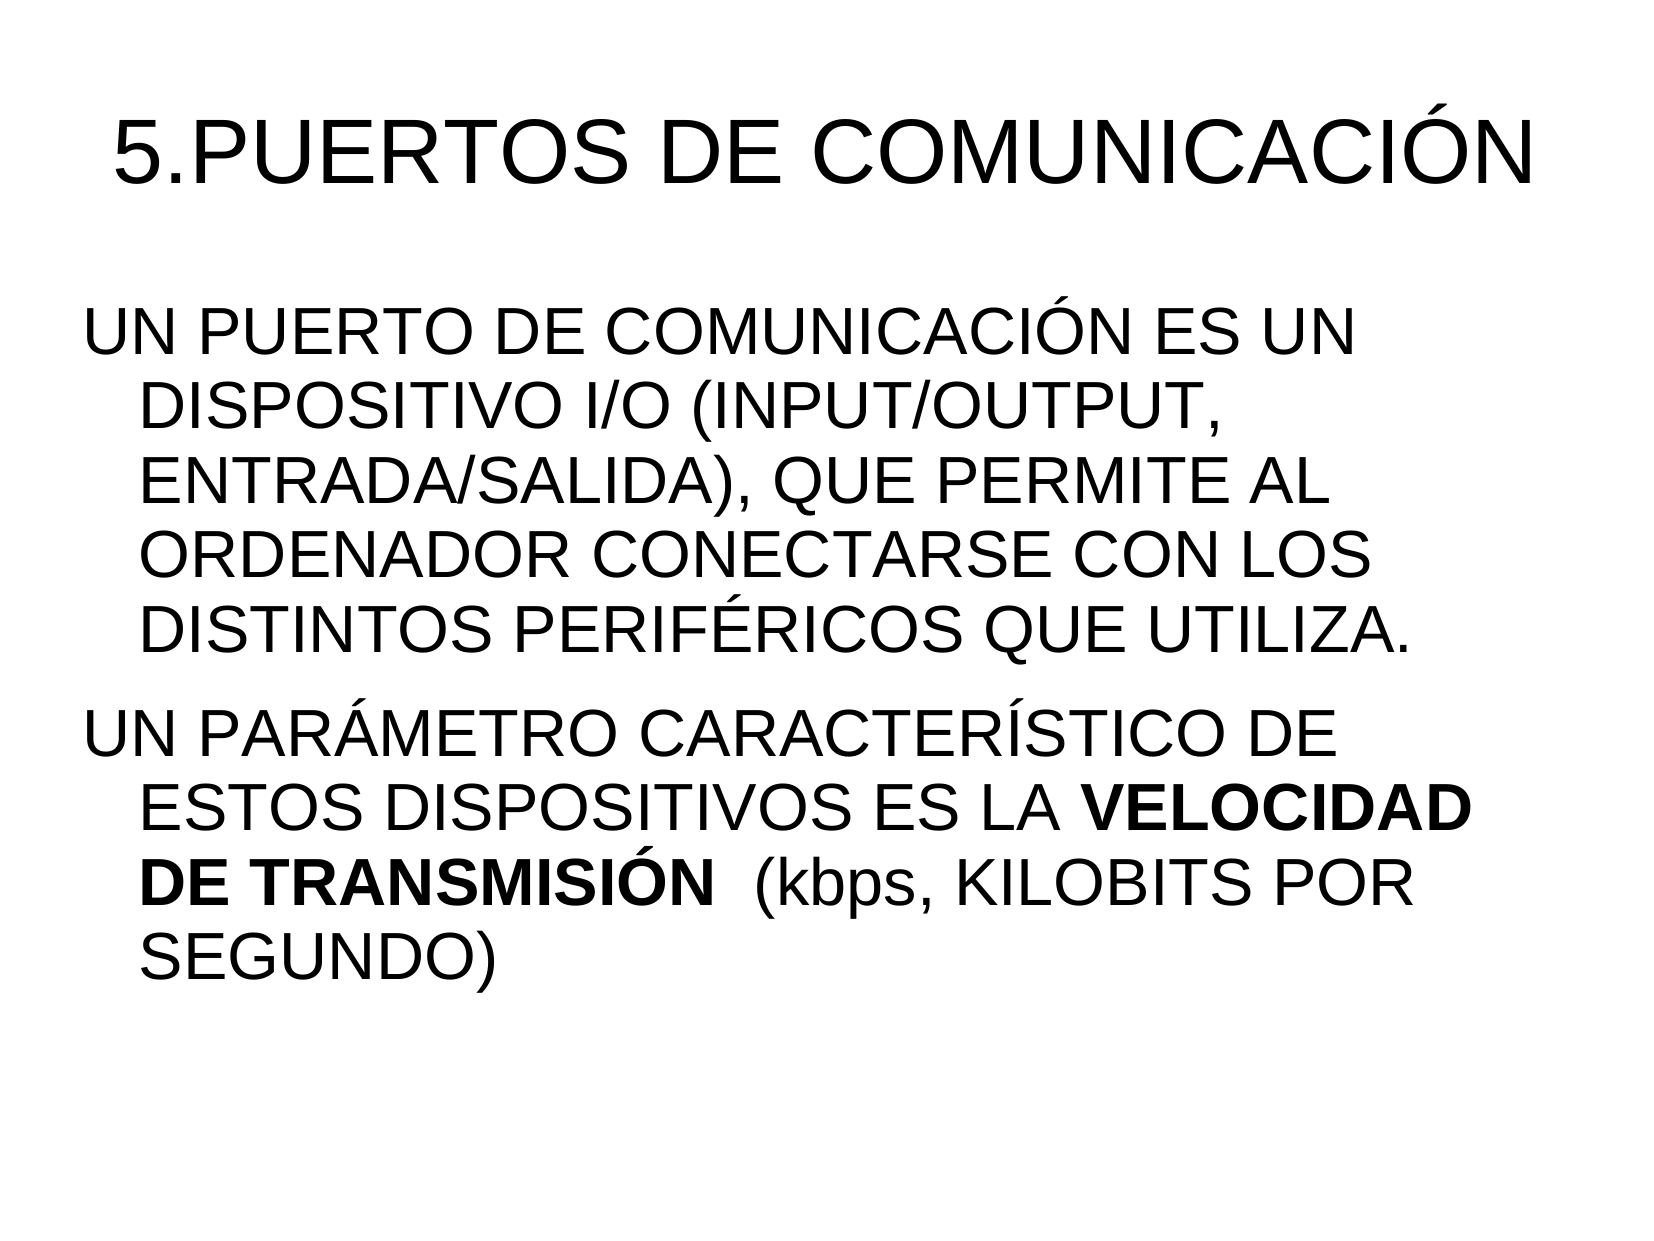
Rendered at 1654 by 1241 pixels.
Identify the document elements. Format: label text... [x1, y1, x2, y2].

list UN PUERTO DE COMUNICACIÓN ES UN DISPOSITIVO I/O (INPUT/OUTPUT, ENTRADA/SALIDA), QUE PERMITE AL ORDENADOR CONECTARSE CON LOS DISTINTOS PERIFÉRICOS QUE UTILIZA. UN PARÁMETRO CARACTERÍSTICO DE ESTOS DISPOSITIVOS ES LA VELOCIDAD DE TRANSMISIÓN (kbps, KILOBITS POR SEGUNDO) [82, 290, 1571, 1109]
title 5.PUERTOS DE COMUNICACIÓN [82, 49, 1571, 257]
